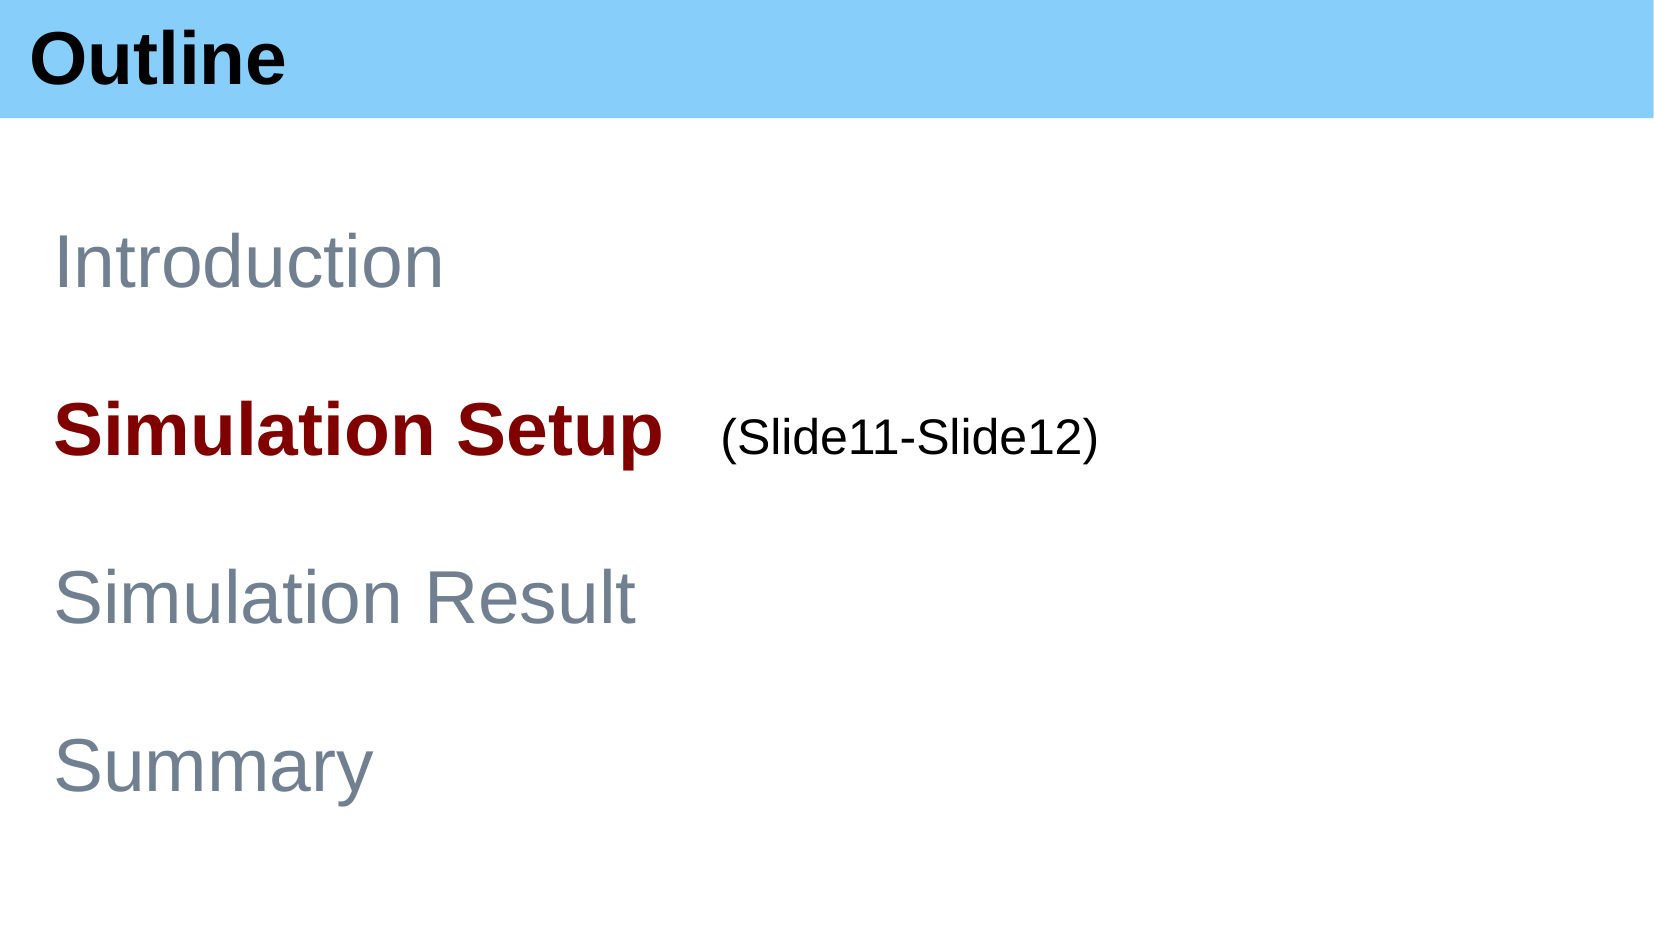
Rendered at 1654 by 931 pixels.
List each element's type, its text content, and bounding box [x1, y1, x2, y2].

list Introduction Simulation Setup Simulation Result Summary [0, 118, 1654, 931]
text_box (Slide11-Slide12) [705, 401, 1115, 473]
title Outline [0, 0, 1654, 118]
